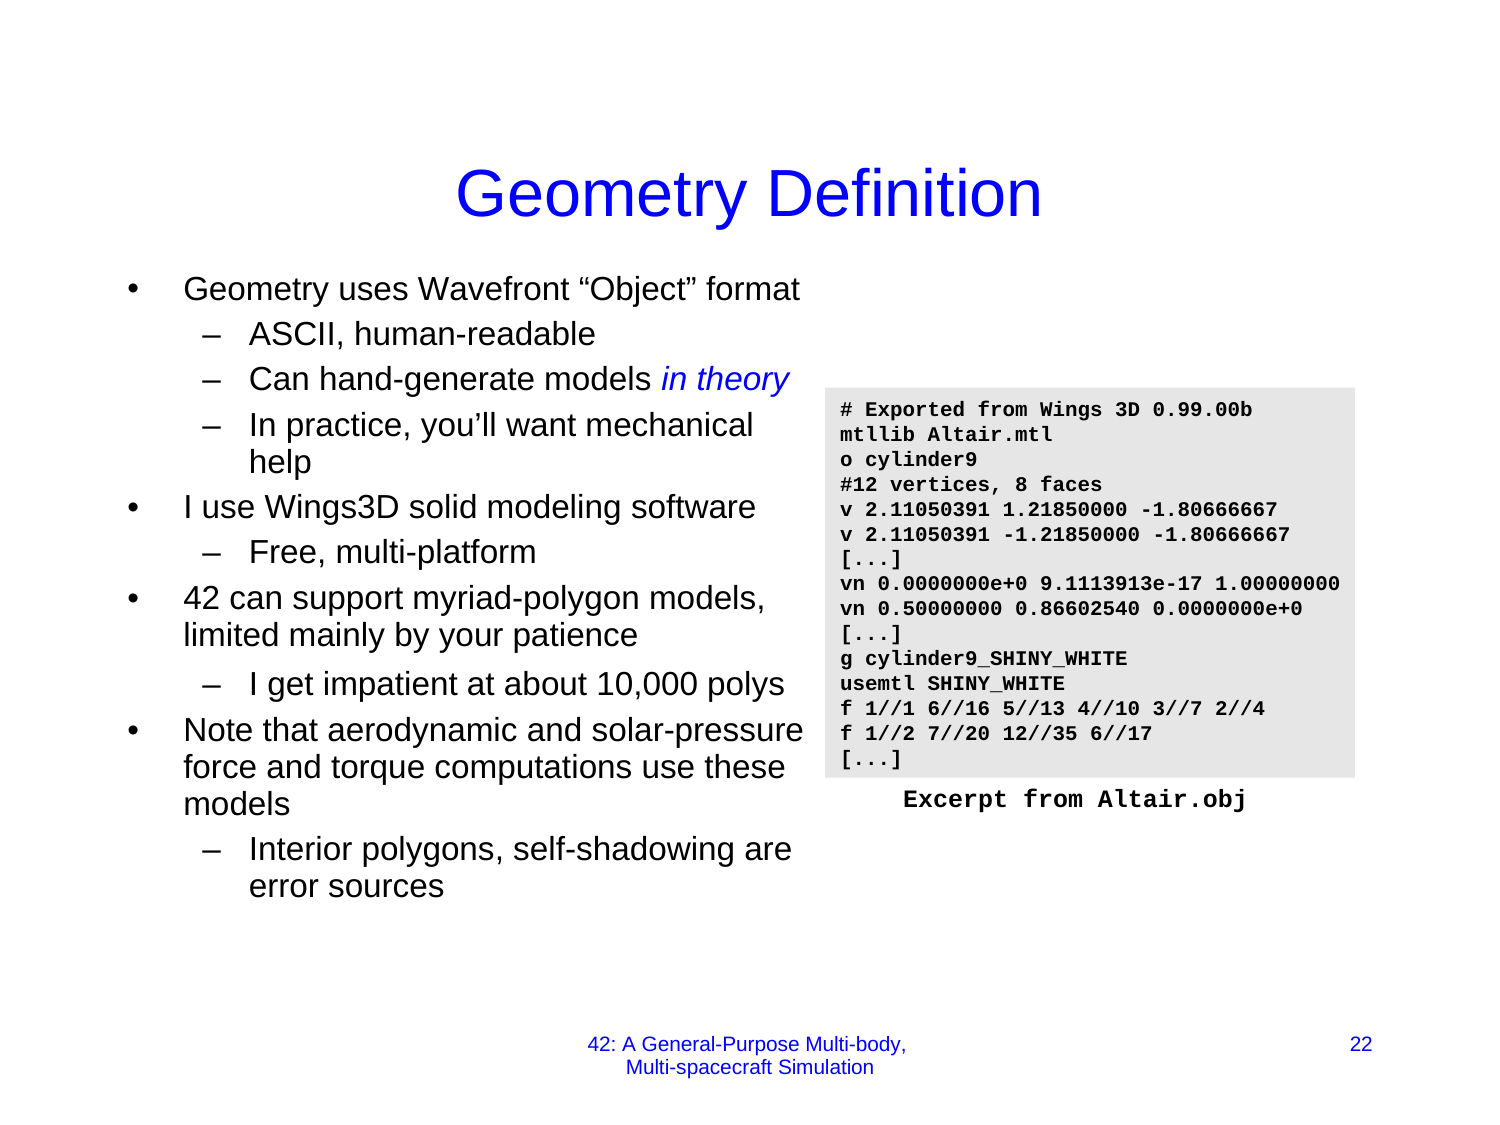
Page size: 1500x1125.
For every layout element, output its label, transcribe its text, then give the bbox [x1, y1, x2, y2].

text_box # Exported from Wings 3D 0.99.00b mtllib Altair.mtl o cylinder9 #12 vertices, 8 faces v 2.11050391 1.21850000 -1.80666667 v 2.11050391 -1.21850000 -1.80666667 [...] vn 0.0000000e+0 9.1113913e-17 1.00000000 vn 0.50000000 0.86602540 0.0000000e+0 [...] g cylinder9_SHINY_WHITE usemtl SHINY_WHITE f 1//1 6//16 5//13 4//10 3//7 2//4 f 1//2 7//20 12//35 6//17 [...] [825, 387, 1355, 778]
text_box Excerpt from Altair.obj [888, 774, 1264, 821]
title Geometry Definition [112, 99, 1388, 288]
list Geometry uses Wavefront “Object” format ASCII, human-readable Can hand-generate models in theory In practice, you’ll want mechanical help I use Wings3D solid modeling software Free, multi-platform 42 can support myriad-polygon models, limited mainly by your patience I get impatient at about 10,000 polys Note that aerodynamic and solar-pressure force and torque computations use these models Interior polygons, self-shadowing are error sources [112, 262, 825, 938]
